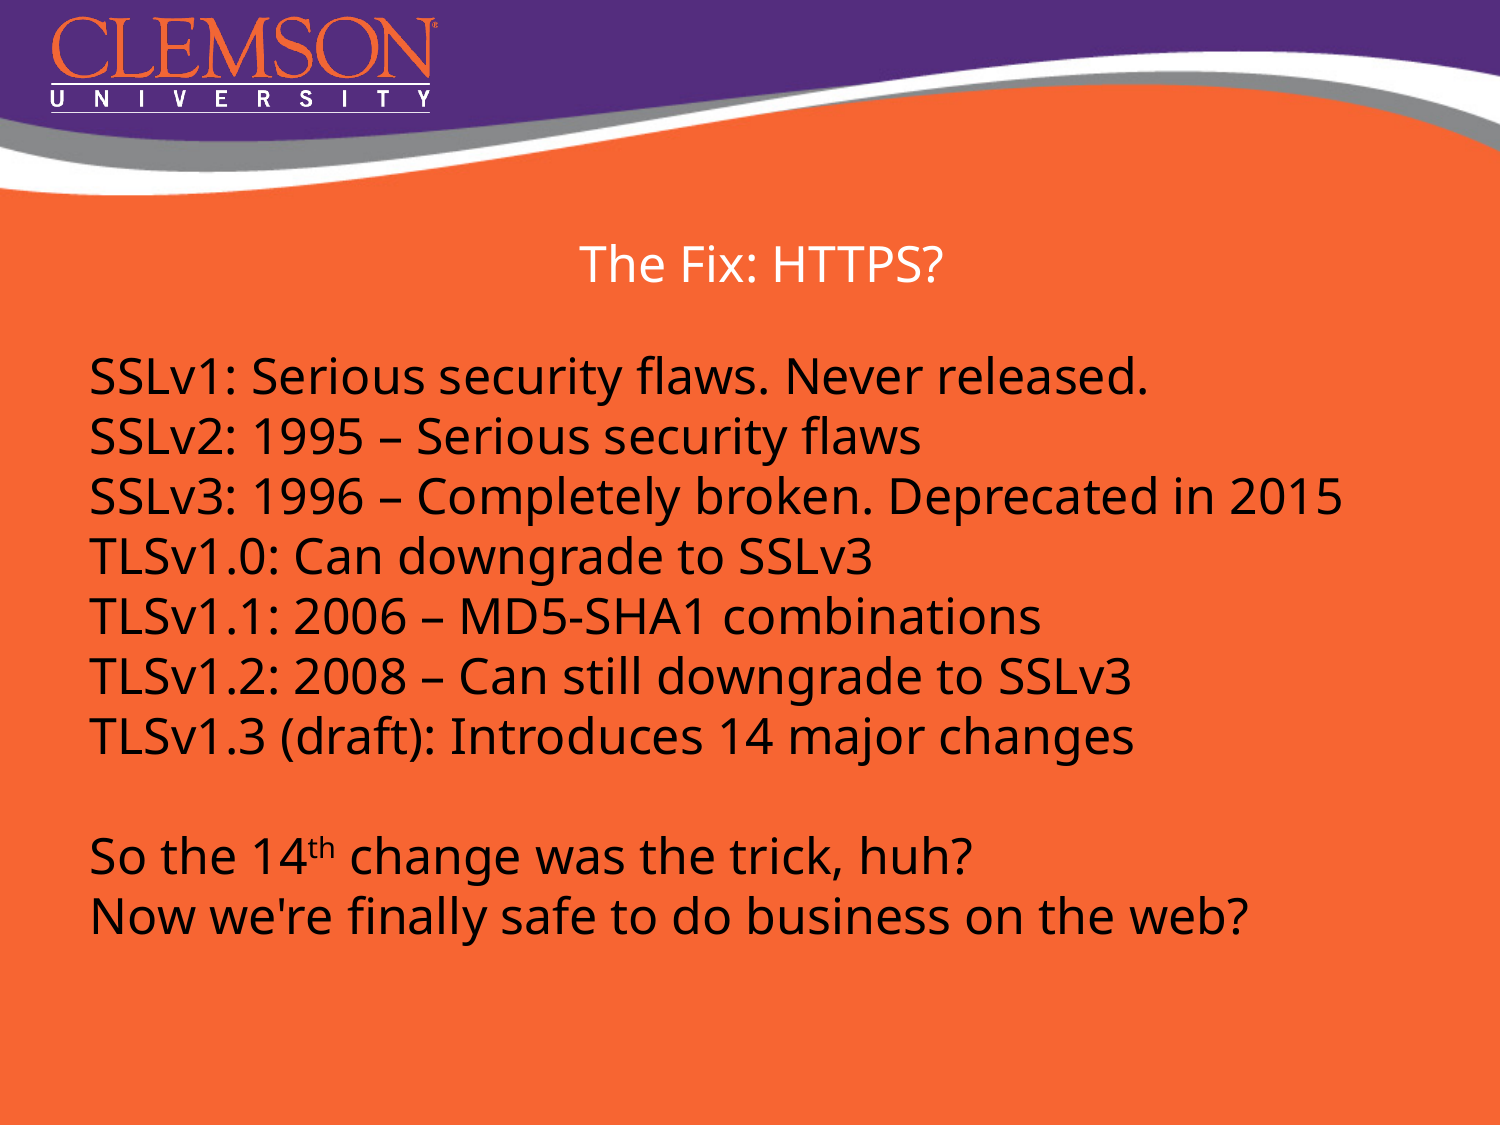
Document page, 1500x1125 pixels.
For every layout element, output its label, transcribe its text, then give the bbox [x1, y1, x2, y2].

picture [0, 0, 1500, 1125]
text_box SSLv1: Serious security flaws. Never released. SSLv2: 1995 – Serious security flaws SSLv3: 1996 – Completely broken. Deprecated in 2015 TLSv1.0: Can downgrade to SSLv3 TLSv1.1: 2006 – MD5-SHA1 combinations TLSv1.2: 2008 – Can still downgrade to SSLv3 TLSv1.3 (draft): Introduces 14 major changes So the 14th change was the trick, huh? Now we're finally safe to do business on the web? [74, 337, 1438, 953]
text_box The Fix: HTTPS? [75, 224, 1450, 300]
